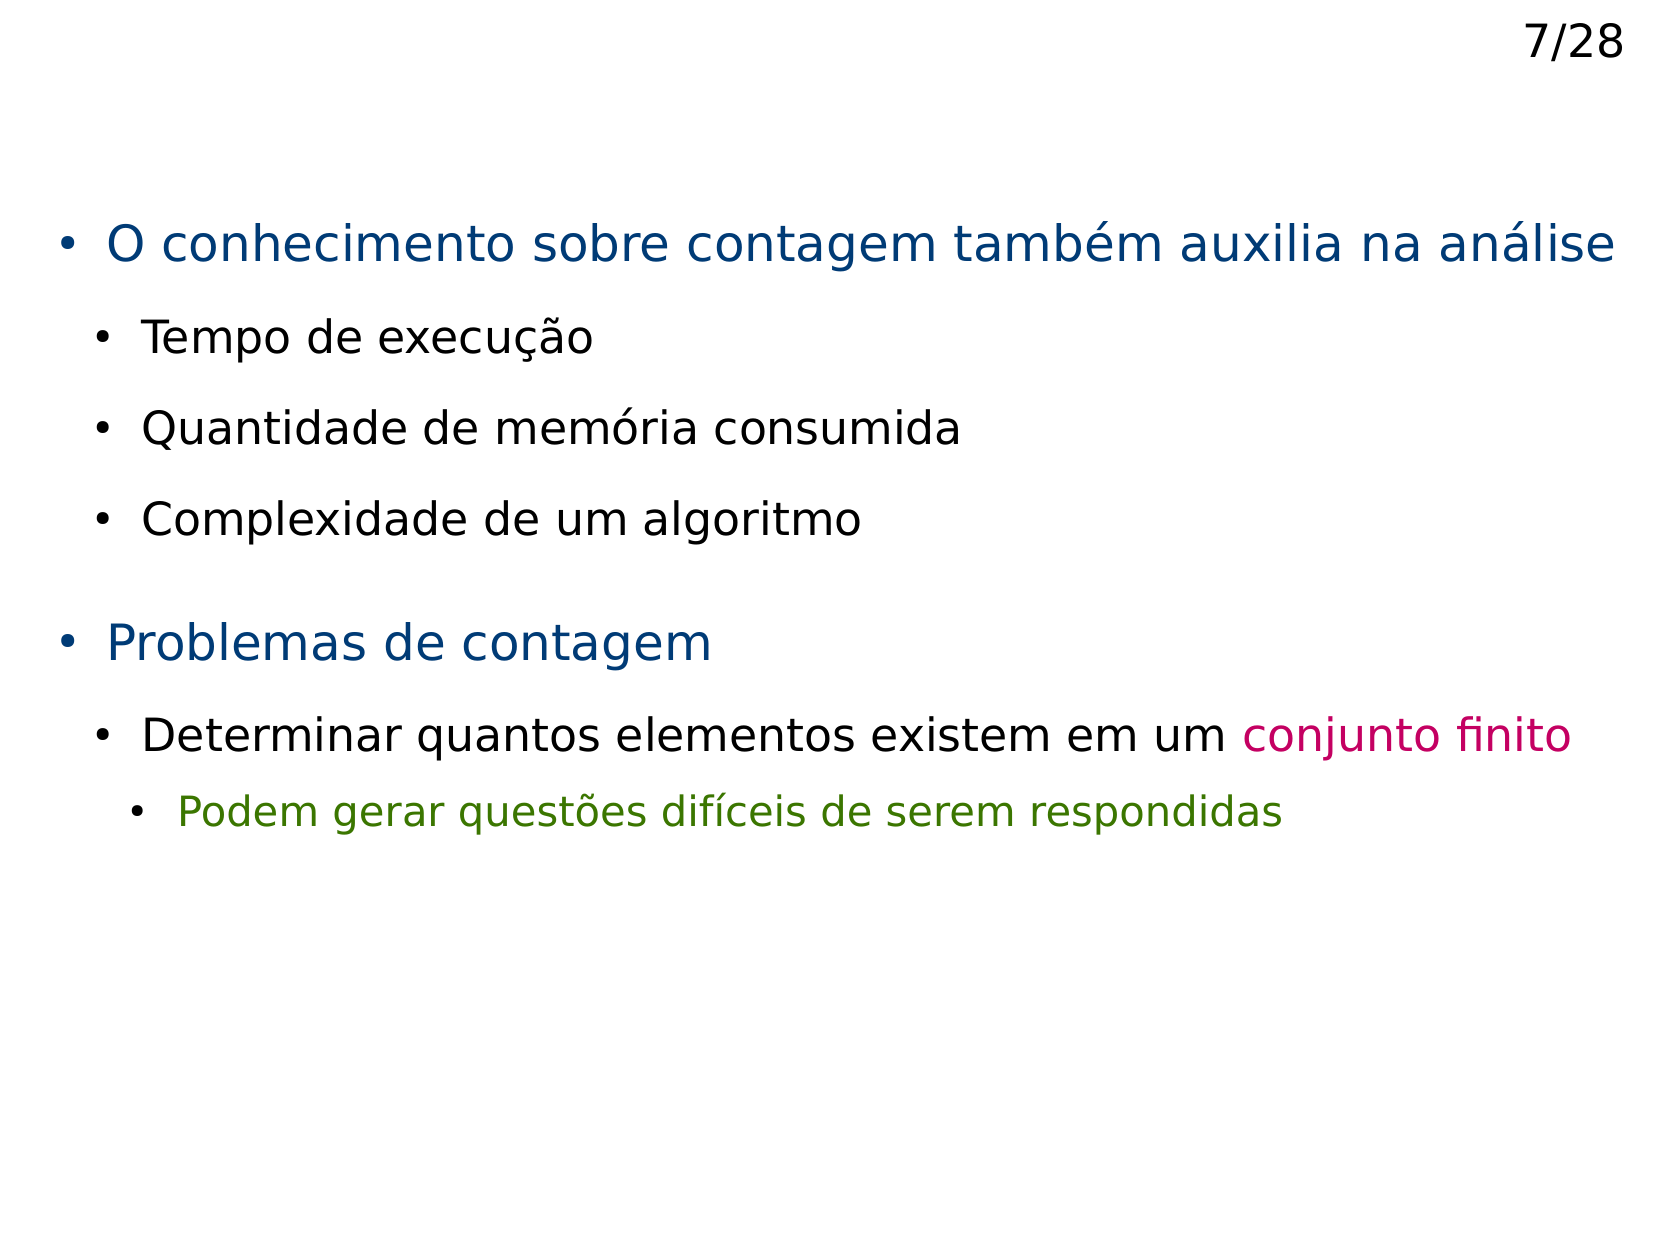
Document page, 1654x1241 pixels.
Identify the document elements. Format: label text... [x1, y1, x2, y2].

list O conhecimento sobre contagem também auxilia na análise Tempo de execução Quantidade de memória consumida Complexidade de um algoritmo Problemas de contagem Determinar quantos elementos existem em um conjunto finito Podem gerar questões difíceis de serem respondidas [59, 206, 1625, 1211]
